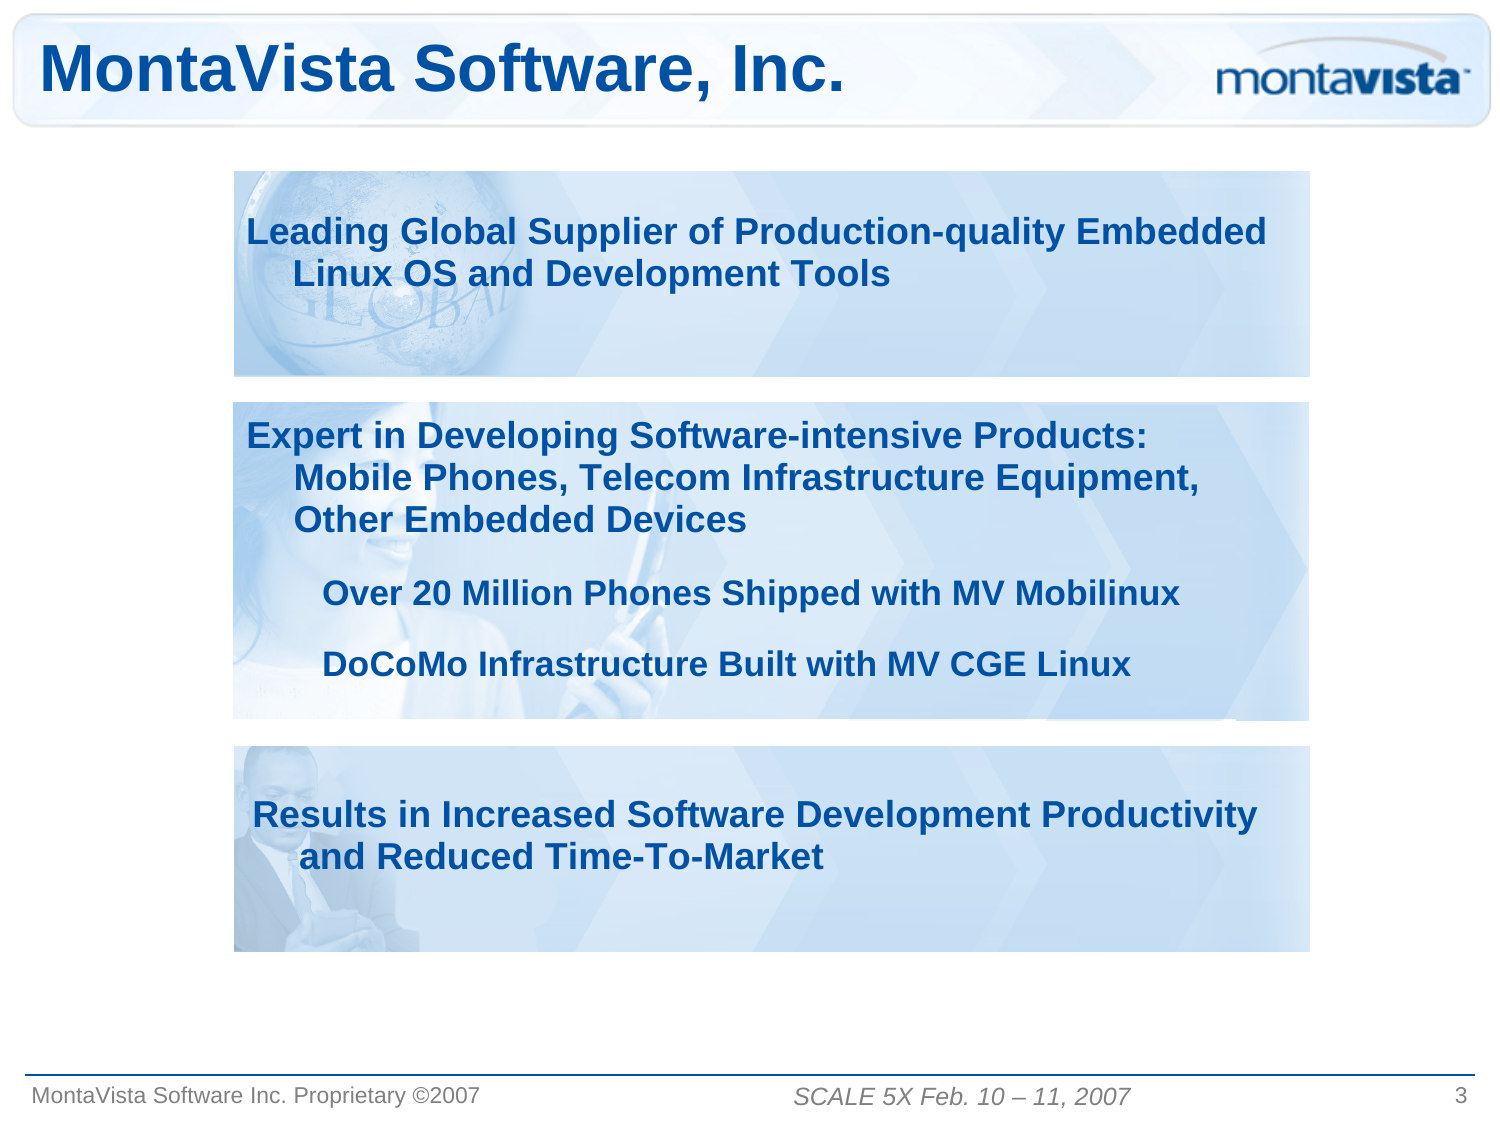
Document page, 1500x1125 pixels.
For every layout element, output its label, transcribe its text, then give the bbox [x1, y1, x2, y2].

chart [233, 402, 1309, 407]
text_box Results in Increased Software Development Productivity and Reduced Time-To-Market [162, 786, 1286, 944]
text_box Leading Global Supplier of Production-quality Embedded Linux OS and Development Tools [156, 203, 1298, 324]
chart [234, 793, 1310, 952]
title MontaVista Software, Inc. [24, 12, 1200, 126]
chart [234, 171, 1310, 377]
list Expert in Developing Software-intensive Products: Mobile Phones, Telecom Infrastructure Equipment, Other Embedded Devices Over 20 Million Phones Shipped with MV Mobilinux DoCoMo Infrastructure Built with MV CGE Linux [165, 407, 1313, 793]
